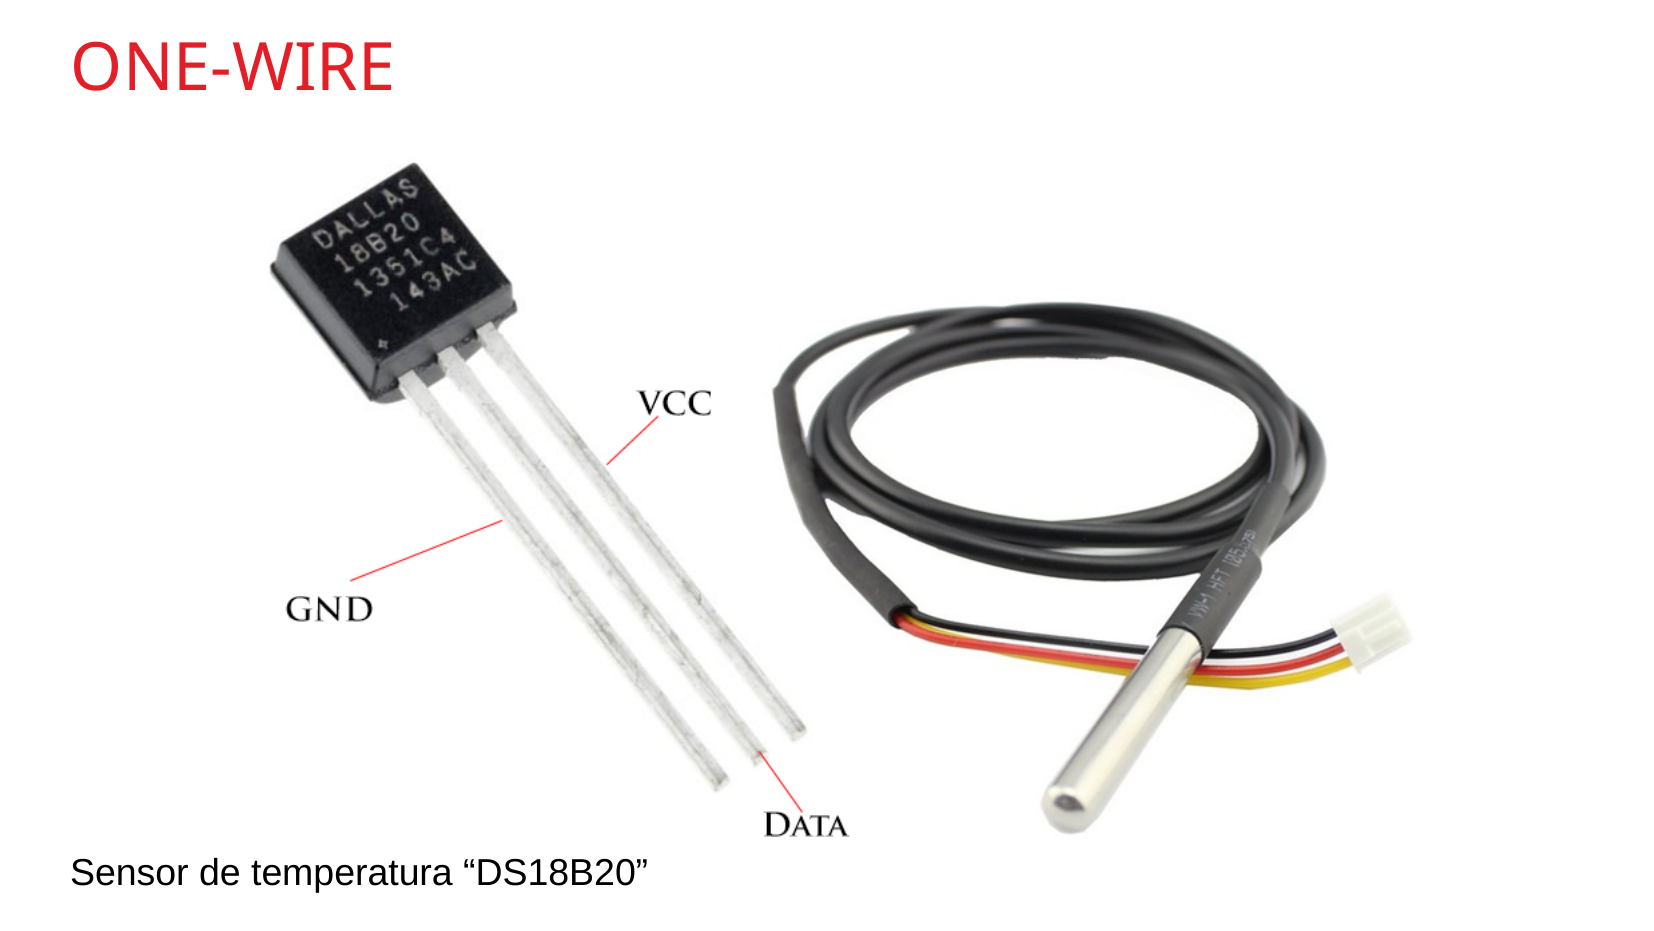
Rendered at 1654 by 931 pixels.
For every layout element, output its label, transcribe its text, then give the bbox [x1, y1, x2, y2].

title ONE-WIRE [70, 11, 1347, 118]
text_box Sensor de temperatura “DS18B20” [55, 843, 664, 901]
picture [226, 75, 1428, 877]
